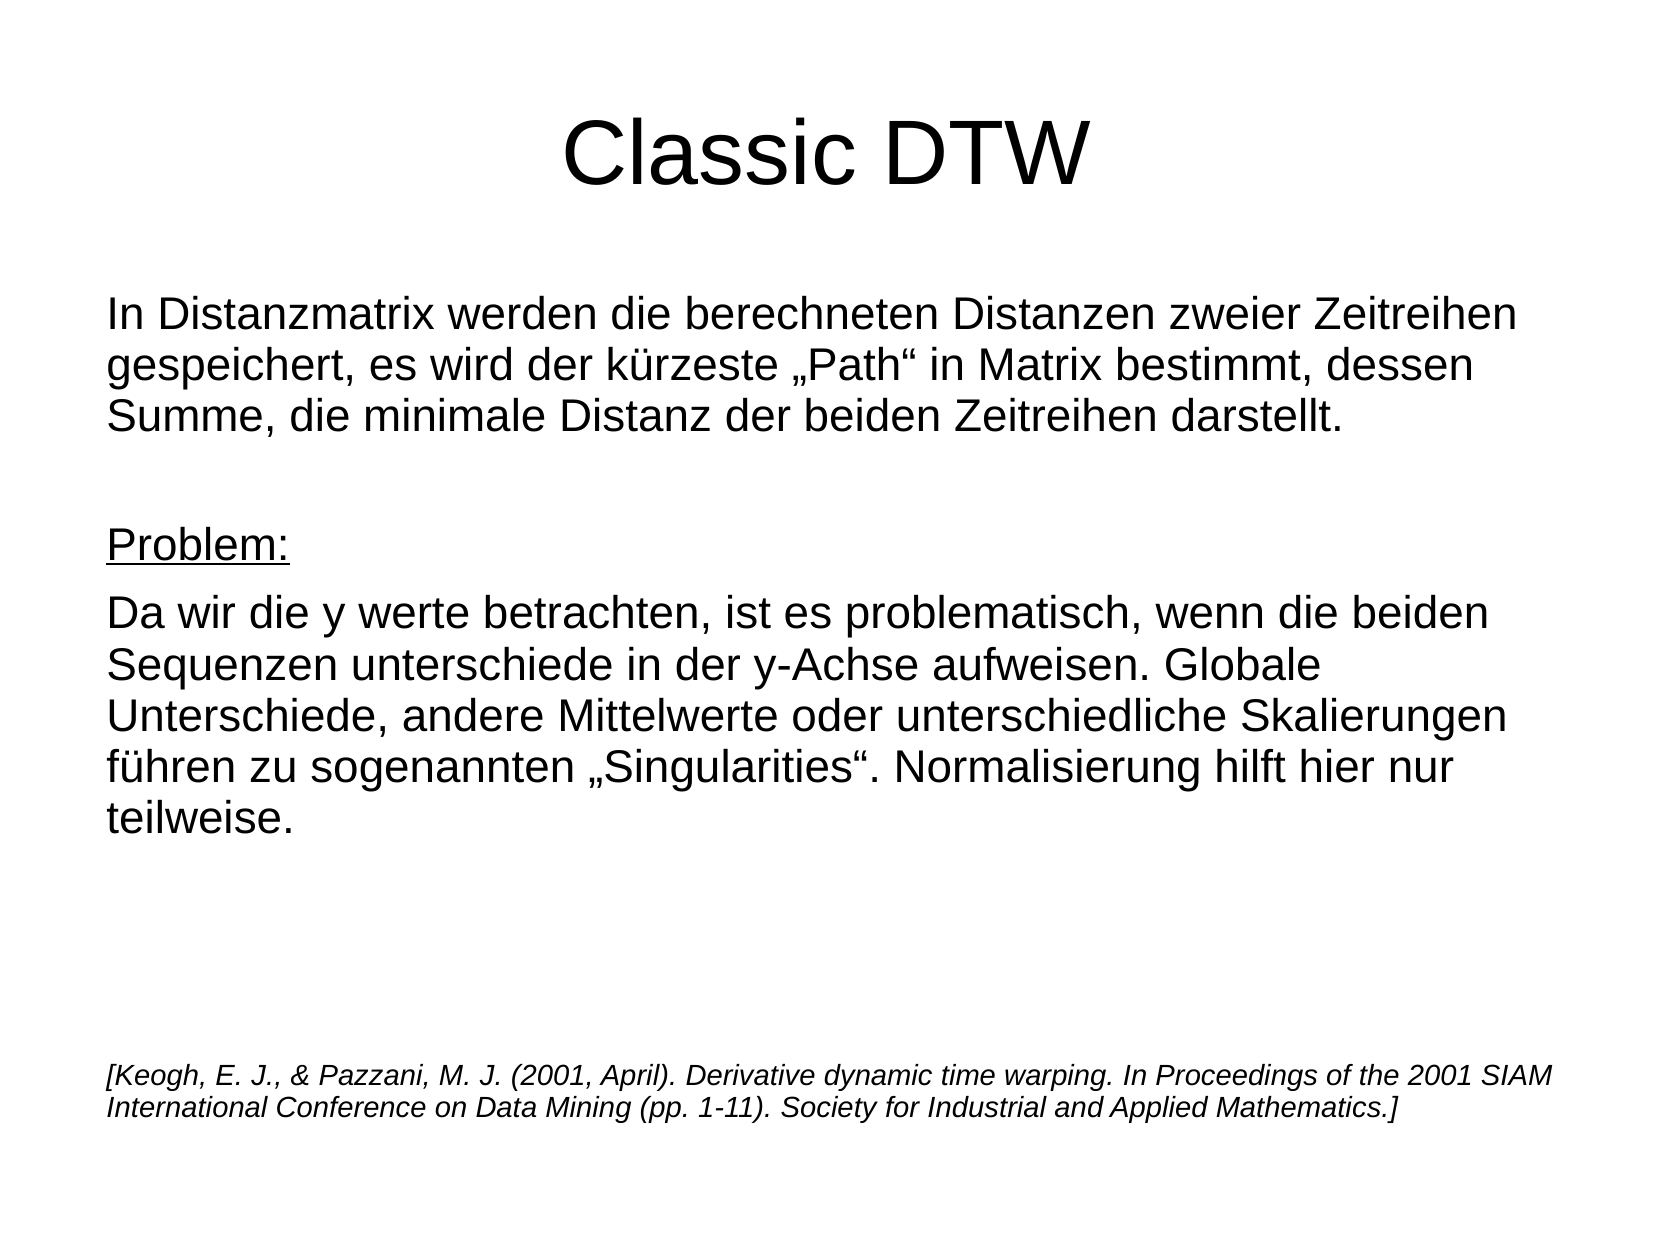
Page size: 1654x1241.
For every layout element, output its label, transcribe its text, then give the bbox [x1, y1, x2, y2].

title Classic DTW [82, 49, 1571, 257]
subtitle In Distanzmatrix werden die berechneten Distanzen zweier Zeitreihen gespeichert, es wird der kürzeste „Path“ in Matrix bestimmt, dessen Summe, die minimale Distanz der beiden Zeitreihen darstellt. Problem: Da wir die y werte betrachten, ist es problematisch, wenn die beiden Sequenzen unterschiede in der y-Achse aufweisen. Globale Unterschiede, andere Mittelwerte oder unterschiedliche Skalierungen führen zu sogenannten „Singularities“. Normalisierung hilft hier nur teilweise. [Keogh, E. J., & Pazzani, M. J. (2001, April). Derivative dynamic time warping. In Proceedings of the 2001 SIAM International Conference on Data Mining (pp. 1-11). Society for Industrial and Applied Mathematics.] [106, 134, 1595, 1241]
